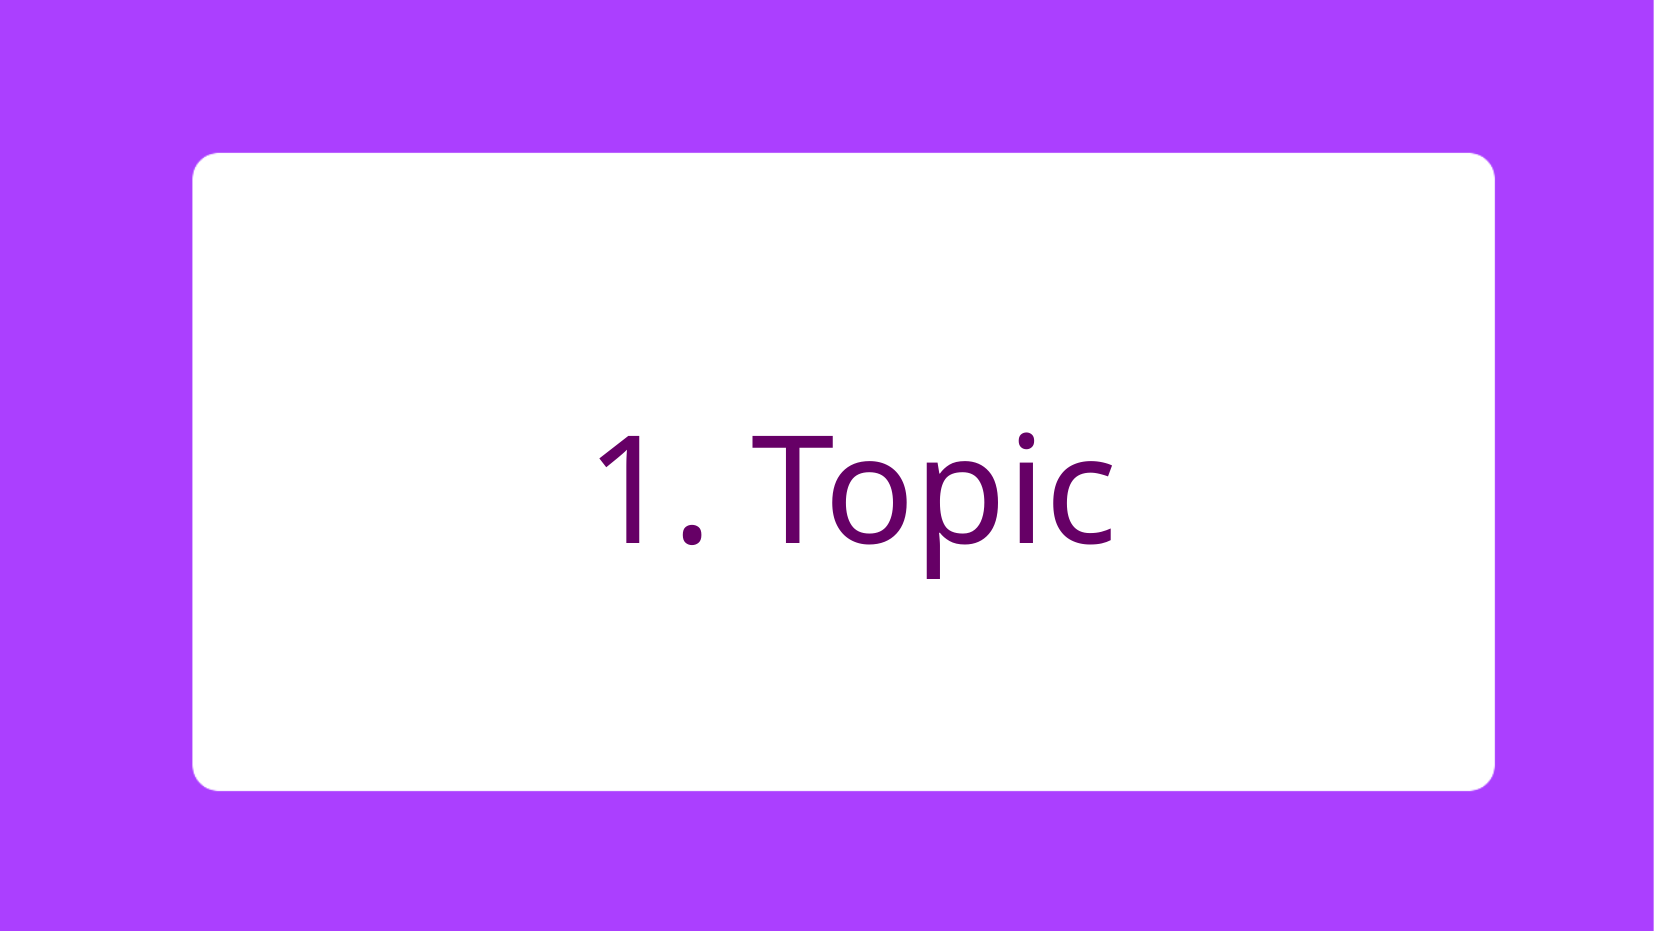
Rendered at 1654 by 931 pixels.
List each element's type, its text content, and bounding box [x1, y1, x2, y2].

picture [0, 0, 1654, 931]
title 1. Topic [193, 409, 1511, 561]
